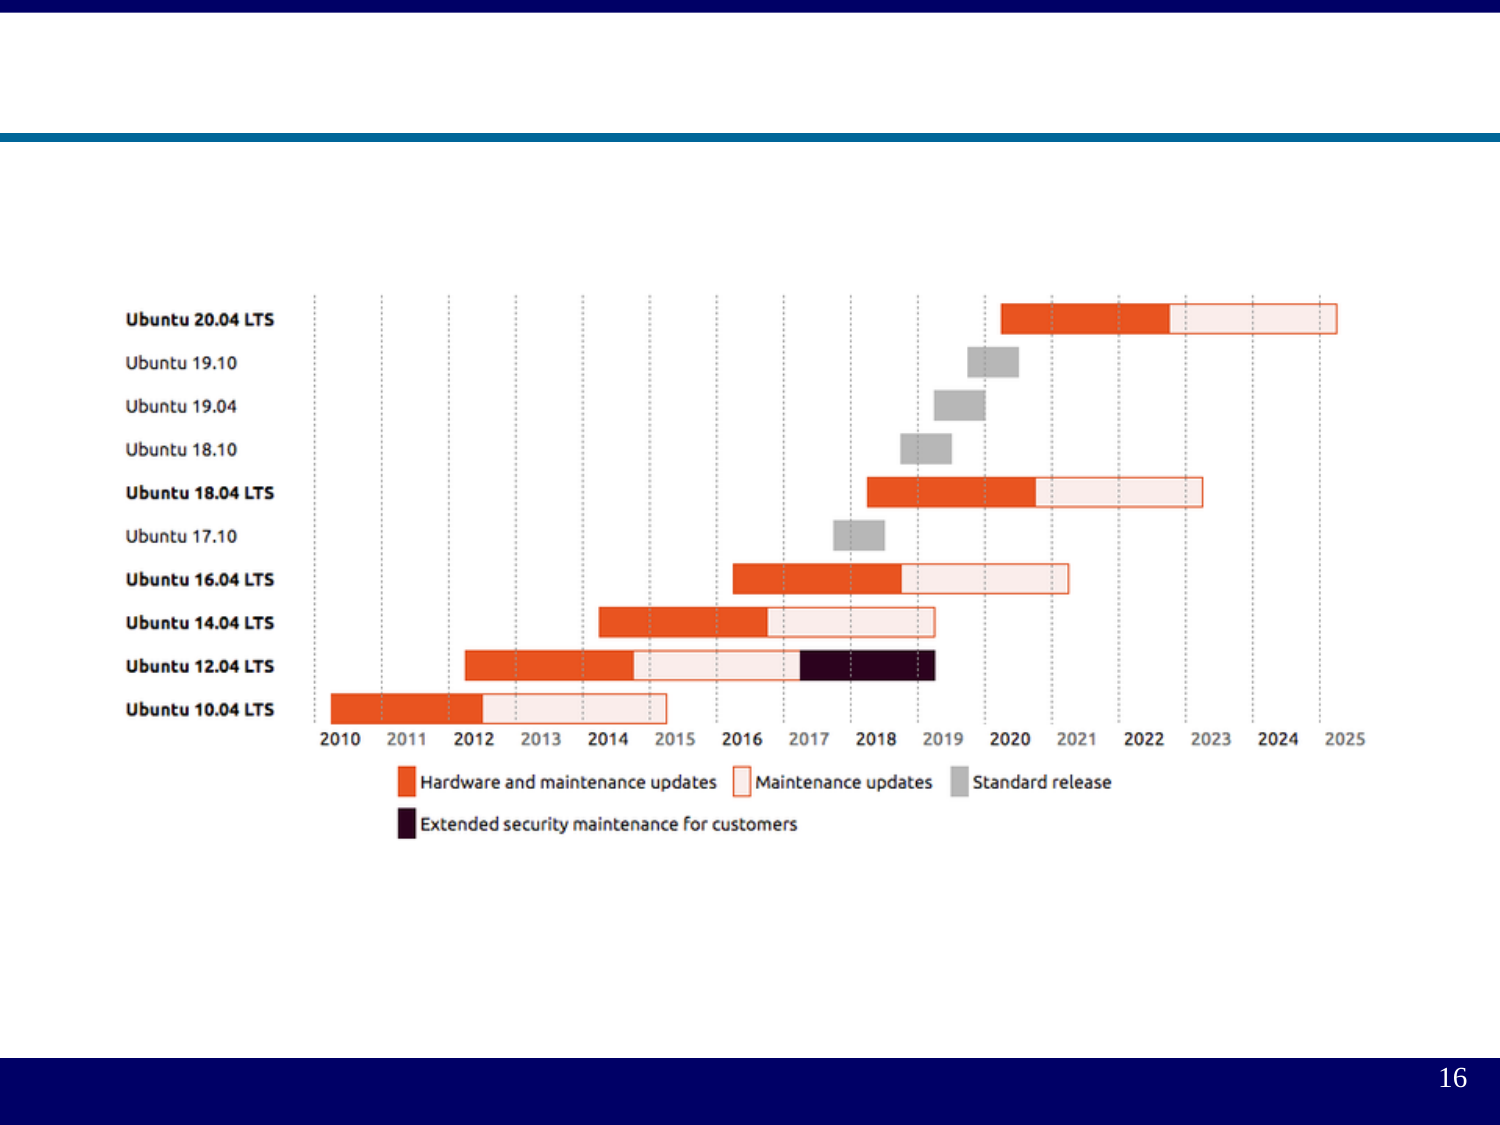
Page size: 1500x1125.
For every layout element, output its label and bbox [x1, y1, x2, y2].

picture [92, 255, 1421, 875]
